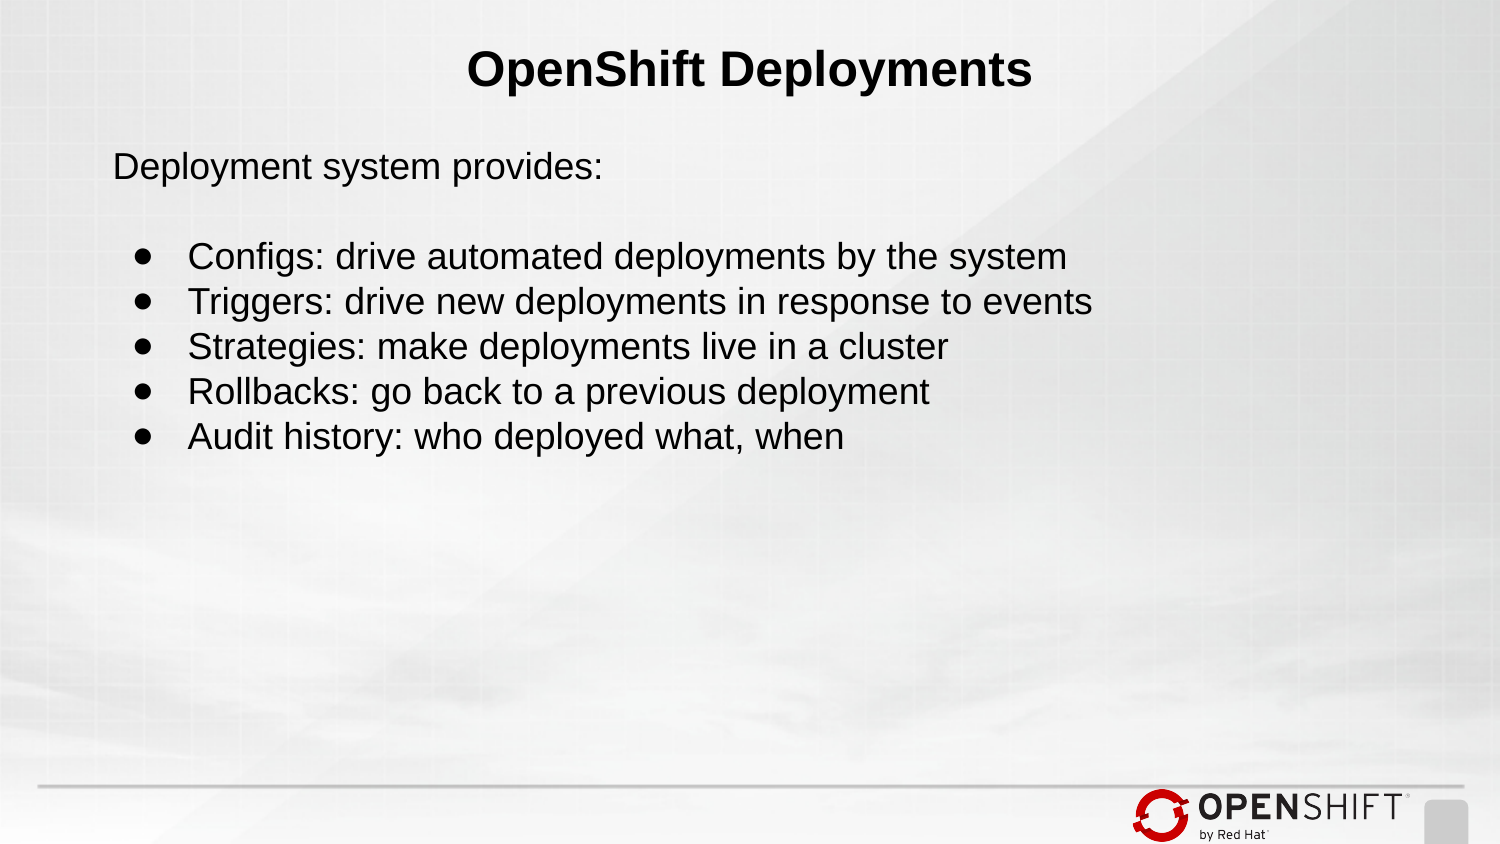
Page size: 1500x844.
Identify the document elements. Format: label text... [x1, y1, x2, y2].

title OpenShift Deployments [248, 7, 1252, 127]
text_box Deployment system provides: Configs: drive automated deployments by the system Triggers: drive new deployments in response to events Strategies: make deployments live in a cluster Rollbacks: go back to a previous deployment Audit history: who deployed what, when [97, 126, 1162, 660]
picture [0, 0, 1500, 844]
